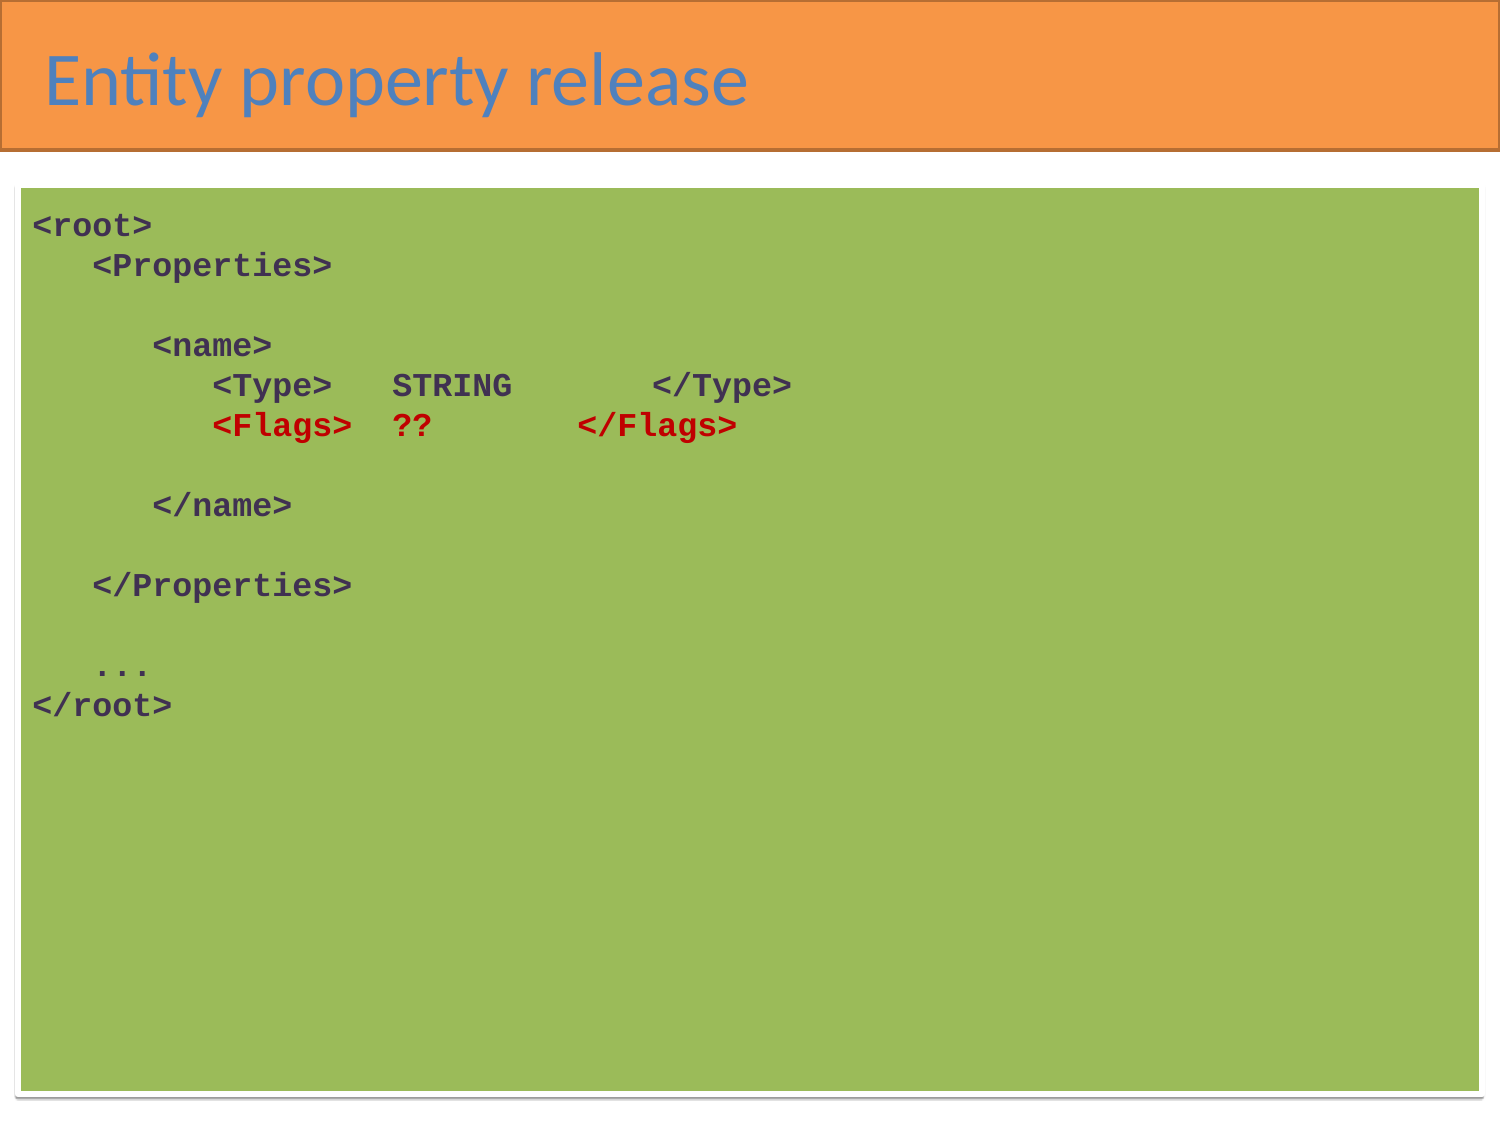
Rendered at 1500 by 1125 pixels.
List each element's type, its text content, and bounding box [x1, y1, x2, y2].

text_box [0, 0, 1500, 150]
title Entity property release [29, 21, 1483, 129]
text_box <root> <Properties> <name> <Type> STRING </Type> <Flags> ?? </Flags> </name> </Properties> ... </root> [17, 196, 1436, 776]
text_box [17, 184, 1483, 1094]
